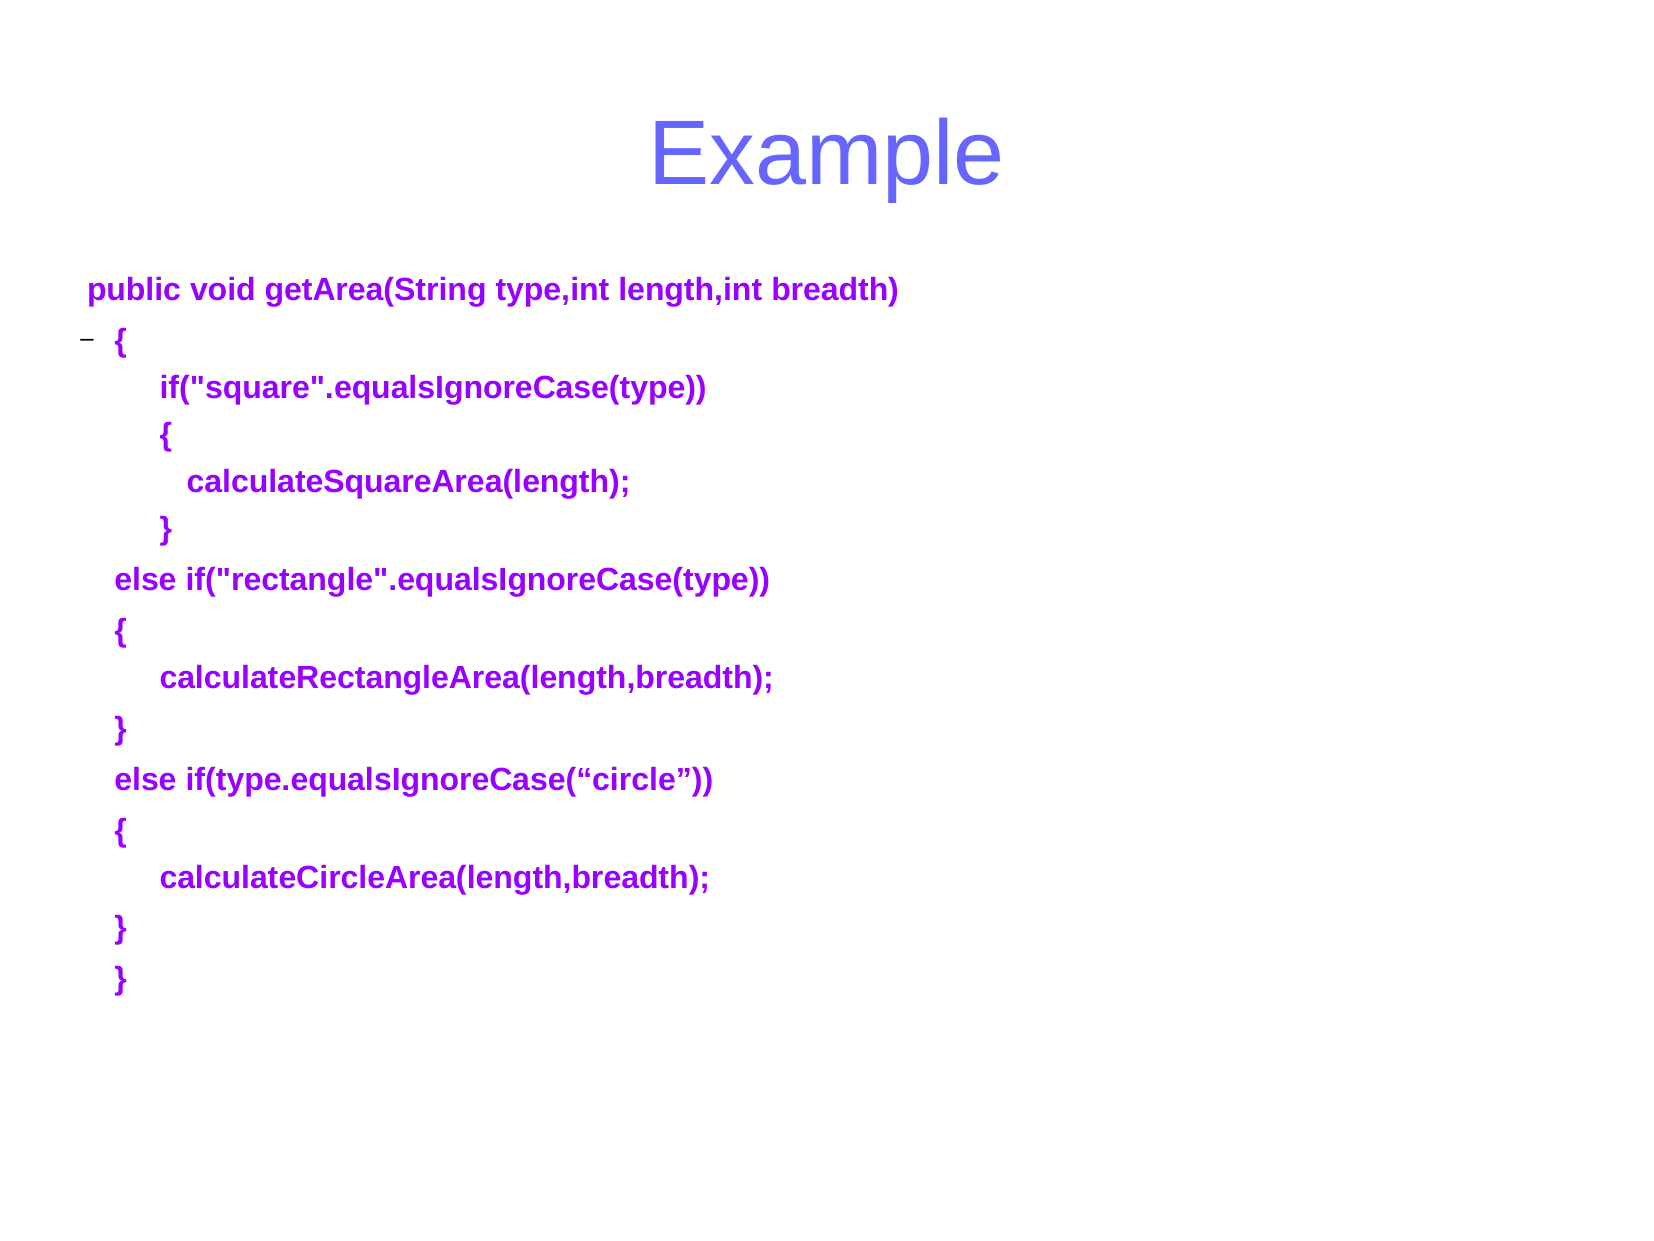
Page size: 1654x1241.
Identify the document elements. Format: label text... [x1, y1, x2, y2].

title Example [82, 49, 1571, 257]
list public void getArea(String type,int length,int breadth) { if("square".equalsIgnoreCase(type)) { calculateSquareArea(length); } else if("rectangle".equalsIgnoreCase(type)) { calculateRectangleArea(length,breadth); } else if(type.equalsIgnoreCase(“circle”)) { calculateCircleArea(length,breadth); } } [23, 271, 1571, 1010]
